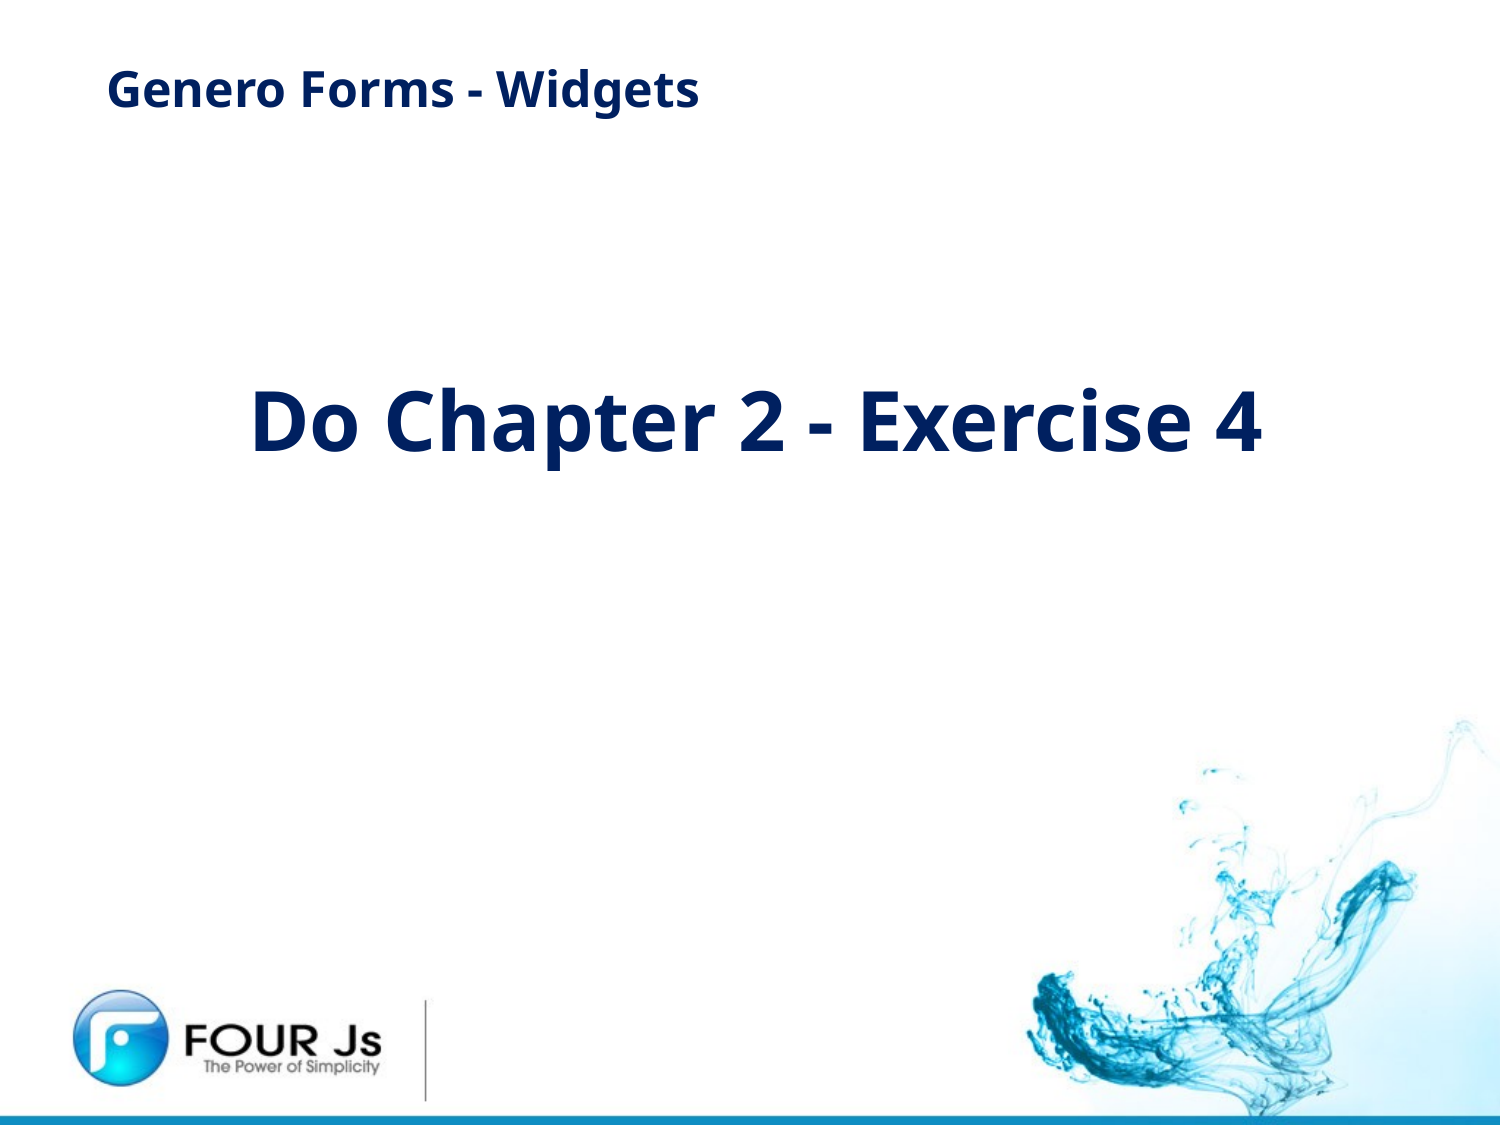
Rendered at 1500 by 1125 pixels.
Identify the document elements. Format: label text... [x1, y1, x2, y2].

picture [0, 0, 1500, 1122]
title Do Chapter 2 - Exercise 4 [35, 366, 1477, 473]
title Genero Forms - Widgets [106, 35, 1388, 142]
